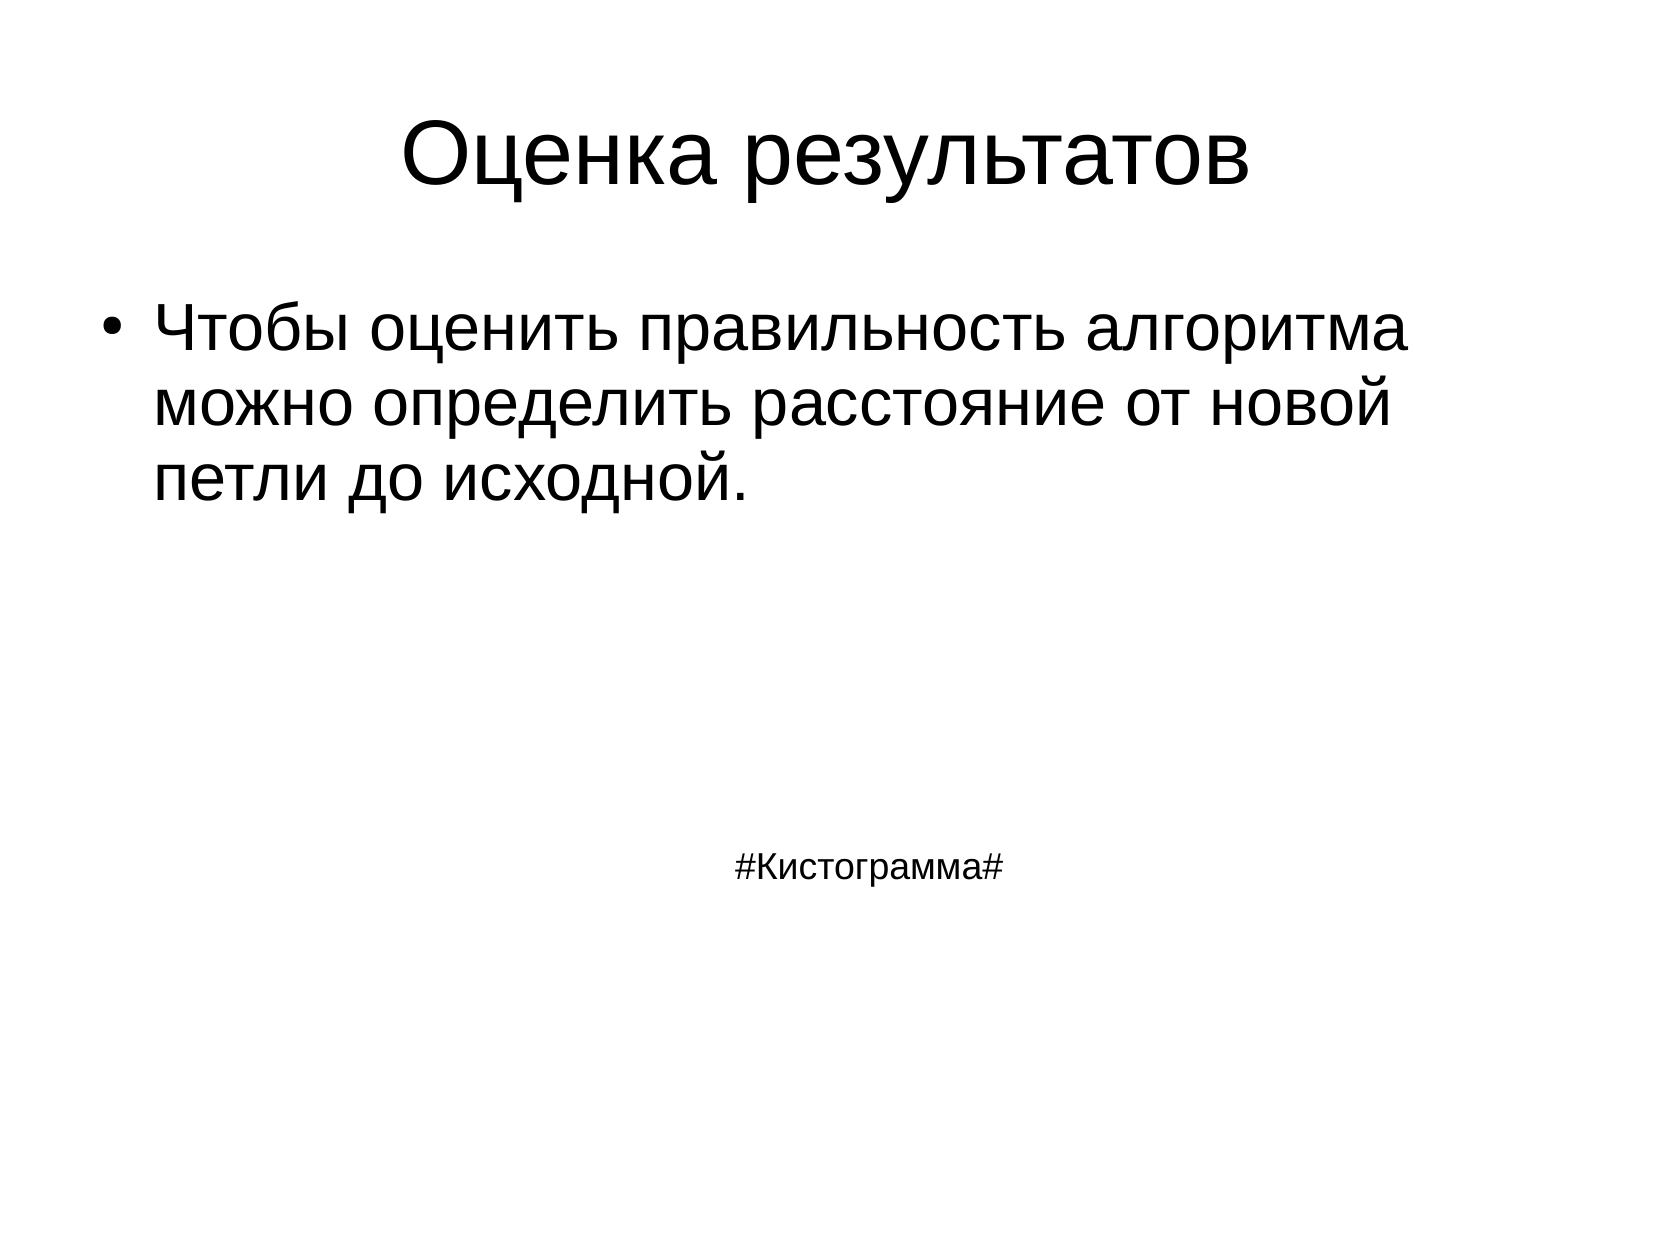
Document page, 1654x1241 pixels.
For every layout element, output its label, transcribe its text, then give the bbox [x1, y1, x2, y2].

list Чтобы оценить правильность алгоритма можно определить расстояние от новой петли до исходной. [82, 290, 1571, 1109]
text_box #Кистограмма# [720, 838, 1019, 896]
title Оценка результатов [82, 49, 1571, 257]
